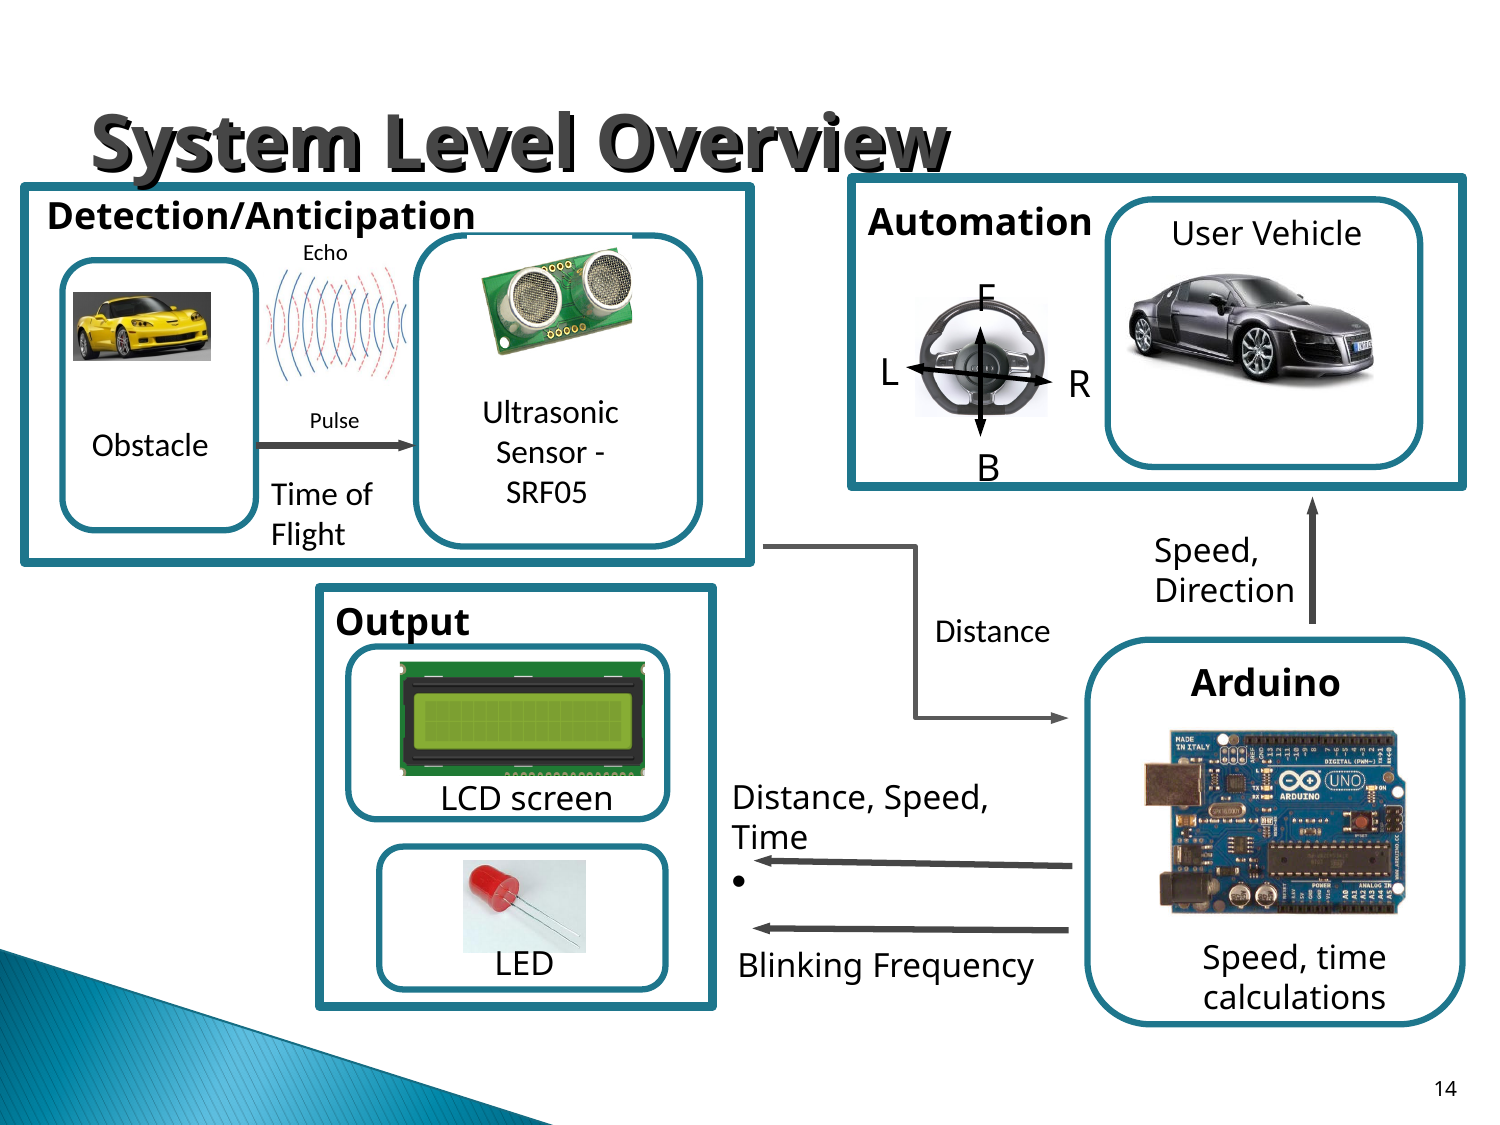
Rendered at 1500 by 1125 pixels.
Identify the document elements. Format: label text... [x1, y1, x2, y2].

text_box Time of Flight [255, 464, 409, 523]
picture [1117, 264, 1374, 393]
picture [399, 660, 646, 776]
text_box R [1052, 352, 1092, 389]
text_box User Vehicle [1149, 204, 1385, 261]
picture [263, 260, 409, 408]
text_box [852, 178, 1463, 487]
text_box [25, 187, 750, 563]
text_box LCD screen [416, 769, 638, 826]
text_box L [864, 340, 904, 377]
text_box Automation [852, 190, 1147, 252]
text_box Blinking Frequency [722, 936, 1100, 993]
picture [73, 292, 211, 361]
text_box [1087, 639, 1463, 1025]
text_box Detection/Anticipation [31, 184, 545, 245]
picture [463, 860, 586, 934]
text_box [320, 587, 712, 1006]
text_box Speed, time calculations [1164, 928, 1426, 1025]
picture [915, 297, 1048, 379]
text_box B [961, 436, 1000, 473]
picture [983, 378, 1048, 417]
text_box Distance, Speed, Time [716, 768, 1089, 915]
text_box Echo [288, 245, 375, 262]
text_box Arduino [1093, 650, 1419, 712]
picture [467, 235, 633, 367]
text_box Speed, Direction [1139, 521, 1352, 618]
picture [1131, 714, 1419, 929]
text_box F [961, 266, 1000, 303]
picture [915, 372, 978, 417]
text_box Output [319, 590, 545, 652]
text_box [1418, 1051, 1479, 1112]
text_box LED [414, 934, 635, 996]
text_box Ultrasonic Sensor -SRF05 [445, 382, 657, 487]
title System Level Overview [75, 45, 1426, 233]
text_box Pulse [294, 394, 382, 430]
text_box Distance [920, 601, 1073, 660]
text_box Obstacle [44, 415, 256, 476]
